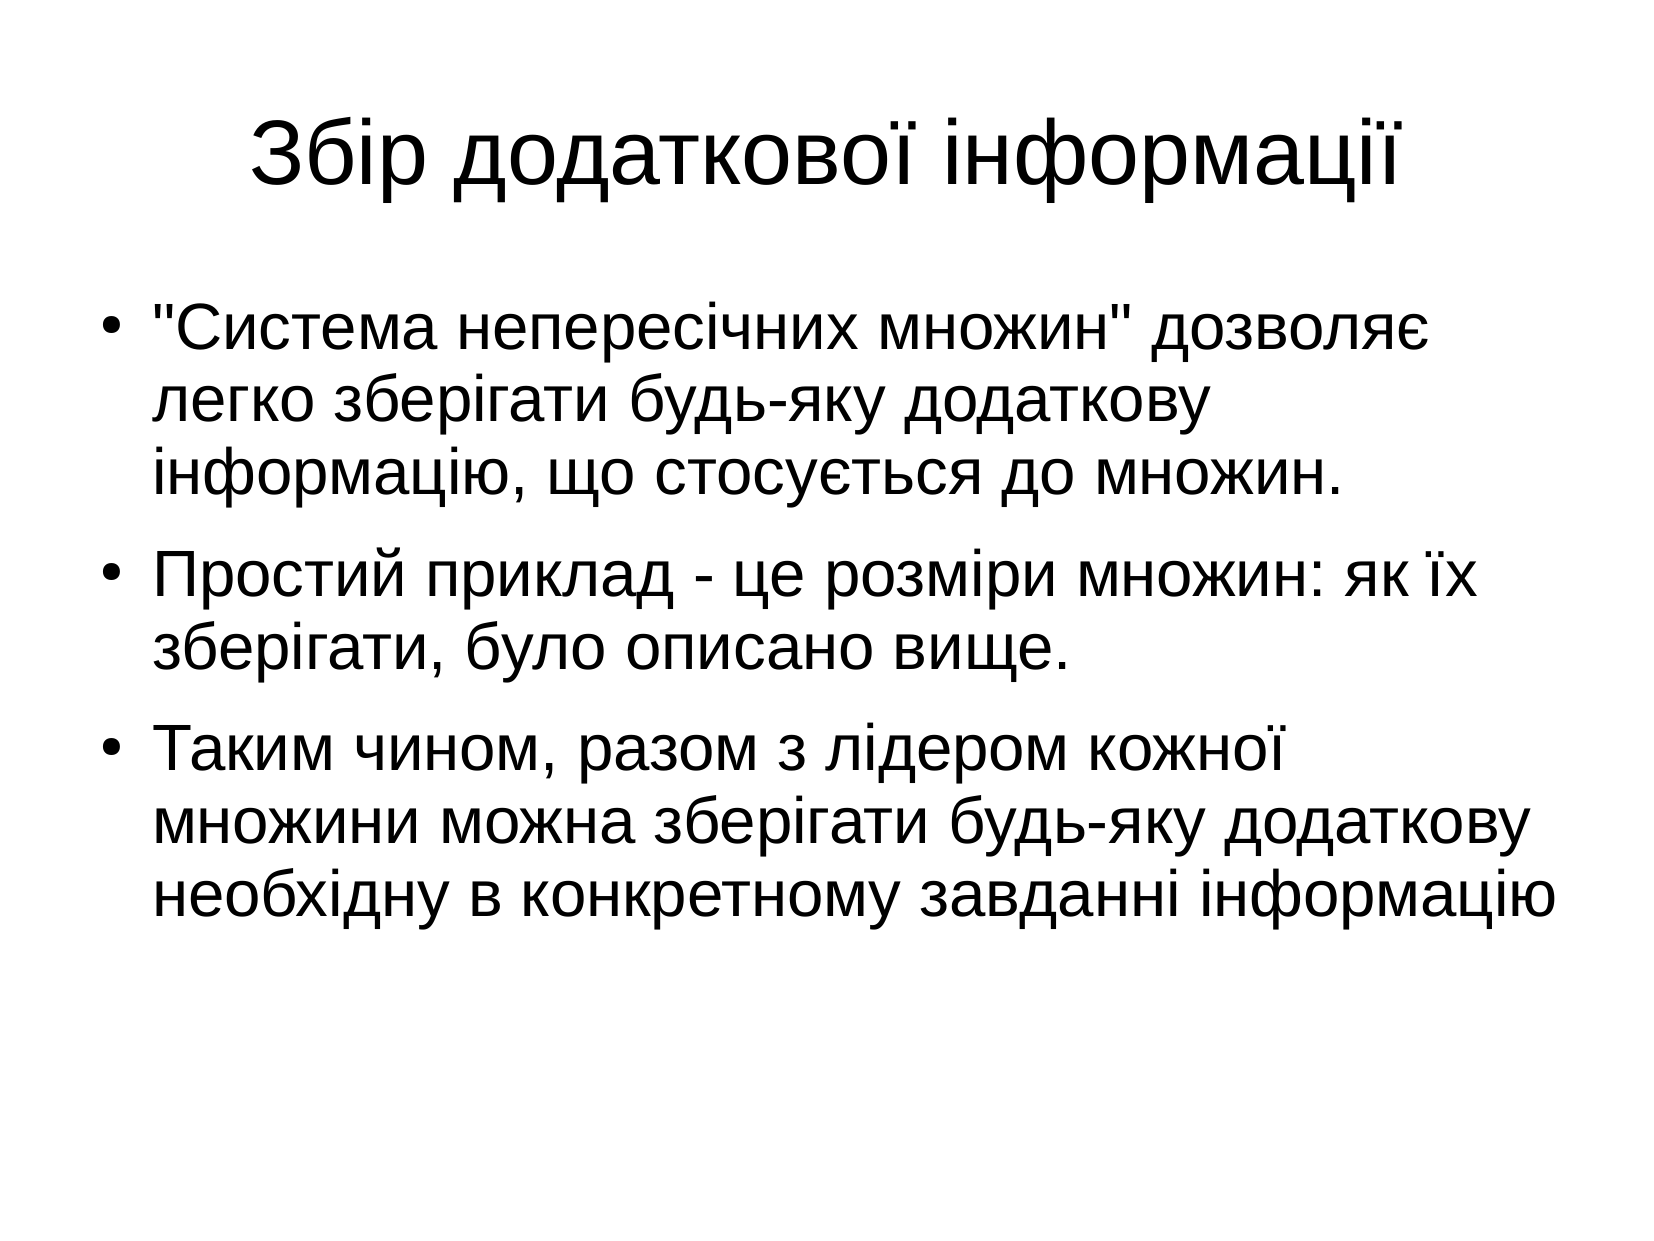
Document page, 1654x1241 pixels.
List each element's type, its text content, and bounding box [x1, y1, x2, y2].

title Збір додаткової інформації [82, 49, 1571, 257]
list "Система непересічних множин" дозволяє легко зберігати будь-яку додаткову інформацію, що стосується до множин. Простий приклад - це розміри множин: як їх зберігати, було описано вище. Таким чином, разом з лідером кожної множини можна зберігати будь-яку додаткову необхідну в конкретному завданні інформацію [82, 290, 1571, 1010]
